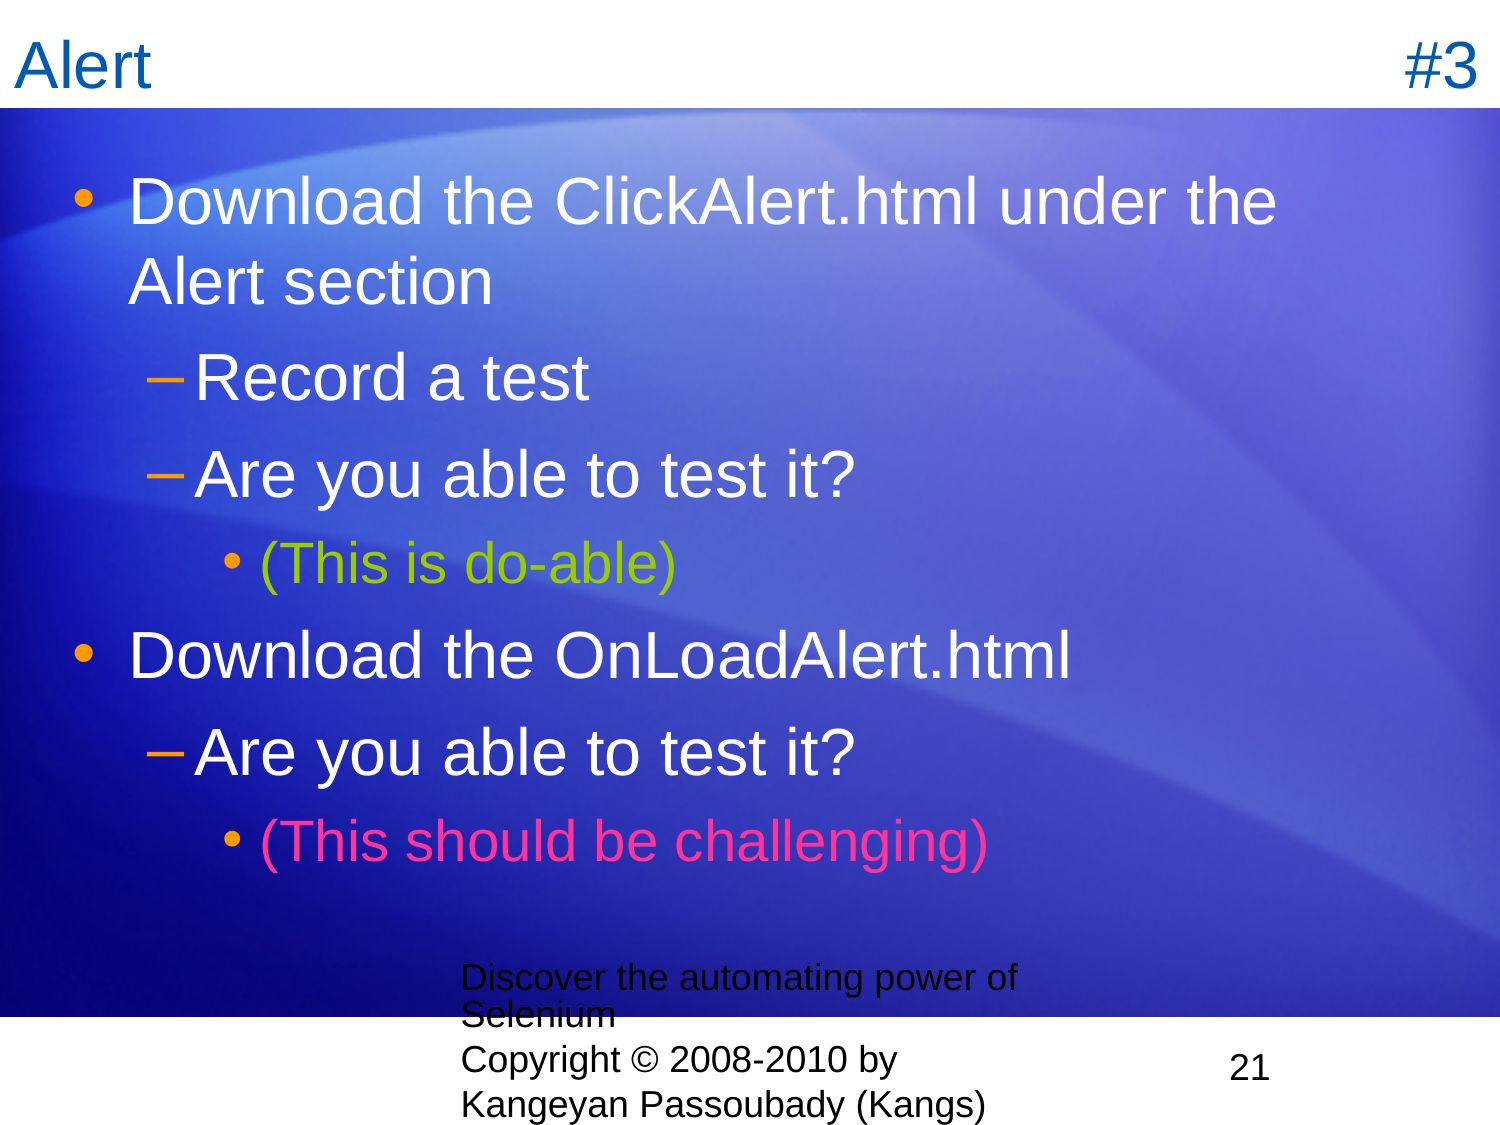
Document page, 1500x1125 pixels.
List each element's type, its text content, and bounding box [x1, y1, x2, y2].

list Download the ClickAlert.html under the Alert section Record a test Are you able to test it? (This is do-able) Download the OnLoadAlert.html Are you able to test it? (This should be challenging) [57, 149, 1441, 976]
picture [541, 1009, 550, 1017]
picture [591, 1009, 599, 1017]
picture [519, 1009, 530, 1015]
title Alert #3 [0, 11, 1500, 112]
picture [0, 112, 1500, 1017]
picture [602, 1009, 610, 1017]
picture [490, 1009, 501, 1015]
